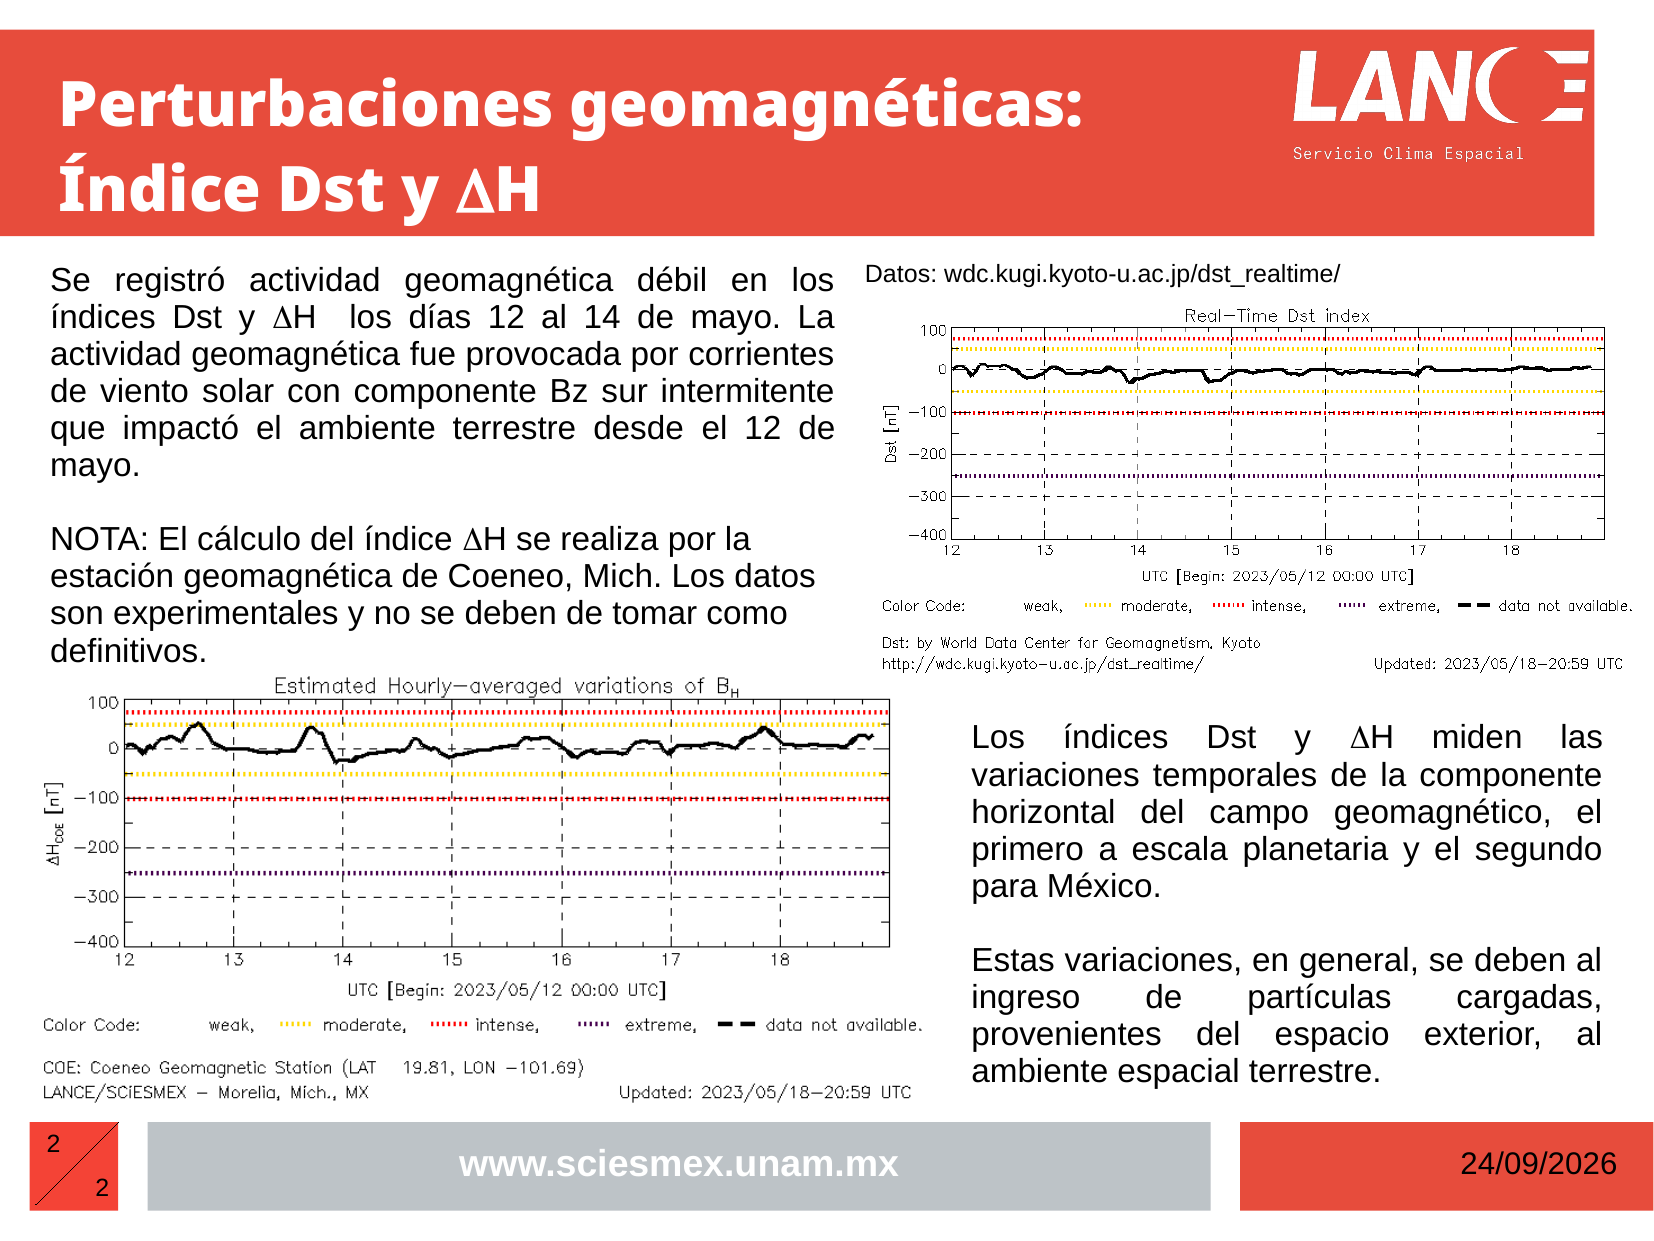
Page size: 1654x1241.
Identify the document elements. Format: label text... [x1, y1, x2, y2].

title Perturbaciones geomagnéticas: Índice Dst y DH [59, 59, 1312, 207]
picture [1293, 47, 1589, 162]
text_box 2 [35, 1151, 125, 1209]
text_box www.sciesmex.unam.mx [153, 1122, 1205, 1205]
text_box Los índices Dst y DH miden las variaciones temporales de la componente horizontal del campo geomagnético, el primero a escala planetaria y el segundo para México. Estas variaciones, en general, se deben al ingreso de partículas cargadas, provenientes del espacio exterior, al ambiente espacial terrestre. [956, 711, 1619, 1097]
text_box <número> [31, 1122, 176, 1170]
text_box Datos: wdc.kugi.kyoto-u.ac.jp/dst_realtime/ [850, 252, 1371, 296]
text_box Se registró actividad geomagnética débil en los índices Dst y DH los días 12 al 14 de mayo. La actividad geomagnética fue provocada por corrientes de viento solar con componente Bz sur intermitente que impactó el ambiente terrestre desde el 12 de mayo. NOTA: El cálculo del índice DH se realiza por la estación geomagnética de Coeneo, Mich. Los datos son experimentales y no se deben de tomar como definitivos. [35, 253, 851, 714]
picture [34, 289, 1642, 1105]
text_box 18/05/2023 [1424, 1122, 1654, 1205]
